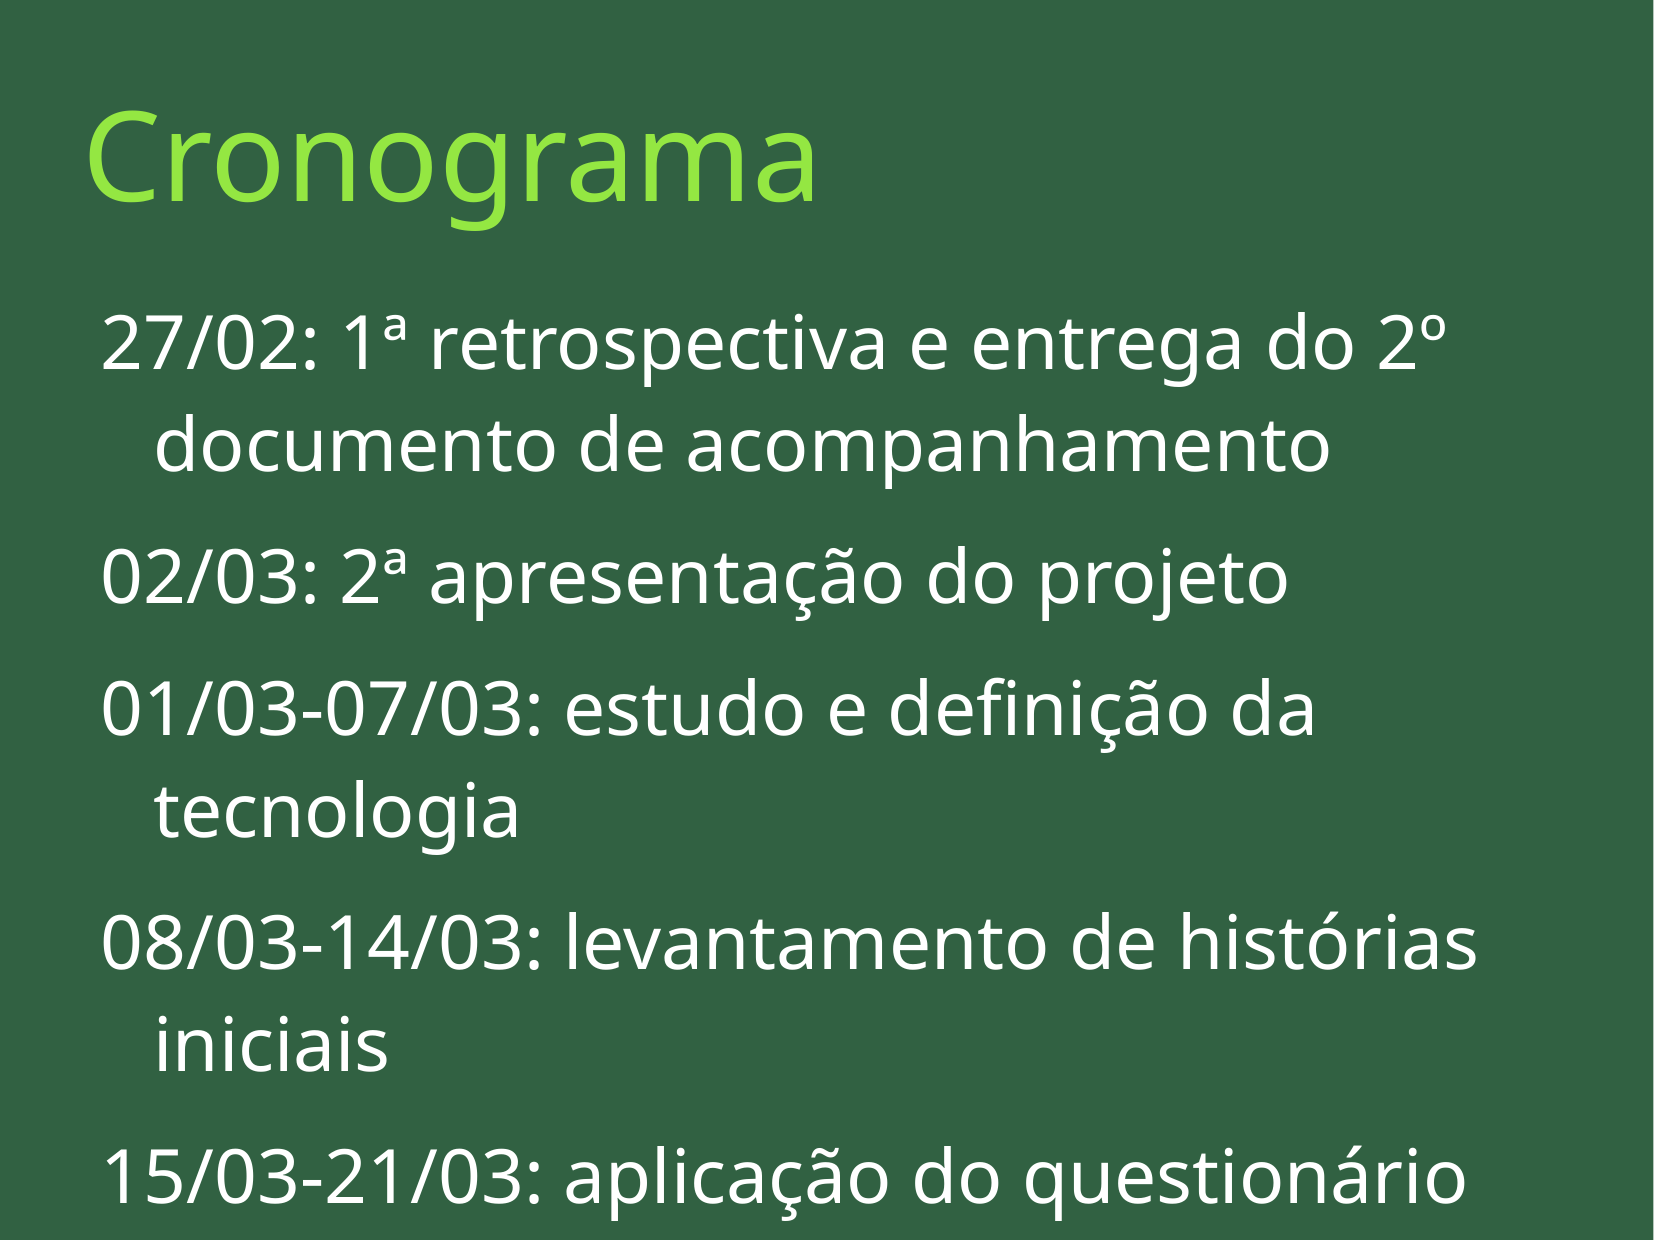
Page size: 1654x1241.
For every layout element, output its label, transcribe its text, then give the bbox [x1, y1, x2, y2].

title Cronograma [82, 49, 1571, 257]
list 27/02: 1ª retrospectiva e entrega do 2º documento de acompanhamento 02/03: 2ª apresentação do projeto 01/03-07/03: estudo e definição da tecnologia 08/03-14/03: levantamento de histórias iniciais 15/03-21/03: aplicação do questionário de levantamento de perfil 20/03: 2ª retrospectiva e entrega do 2º documento de acompanhamento [82, 289, 1571, 1220]
